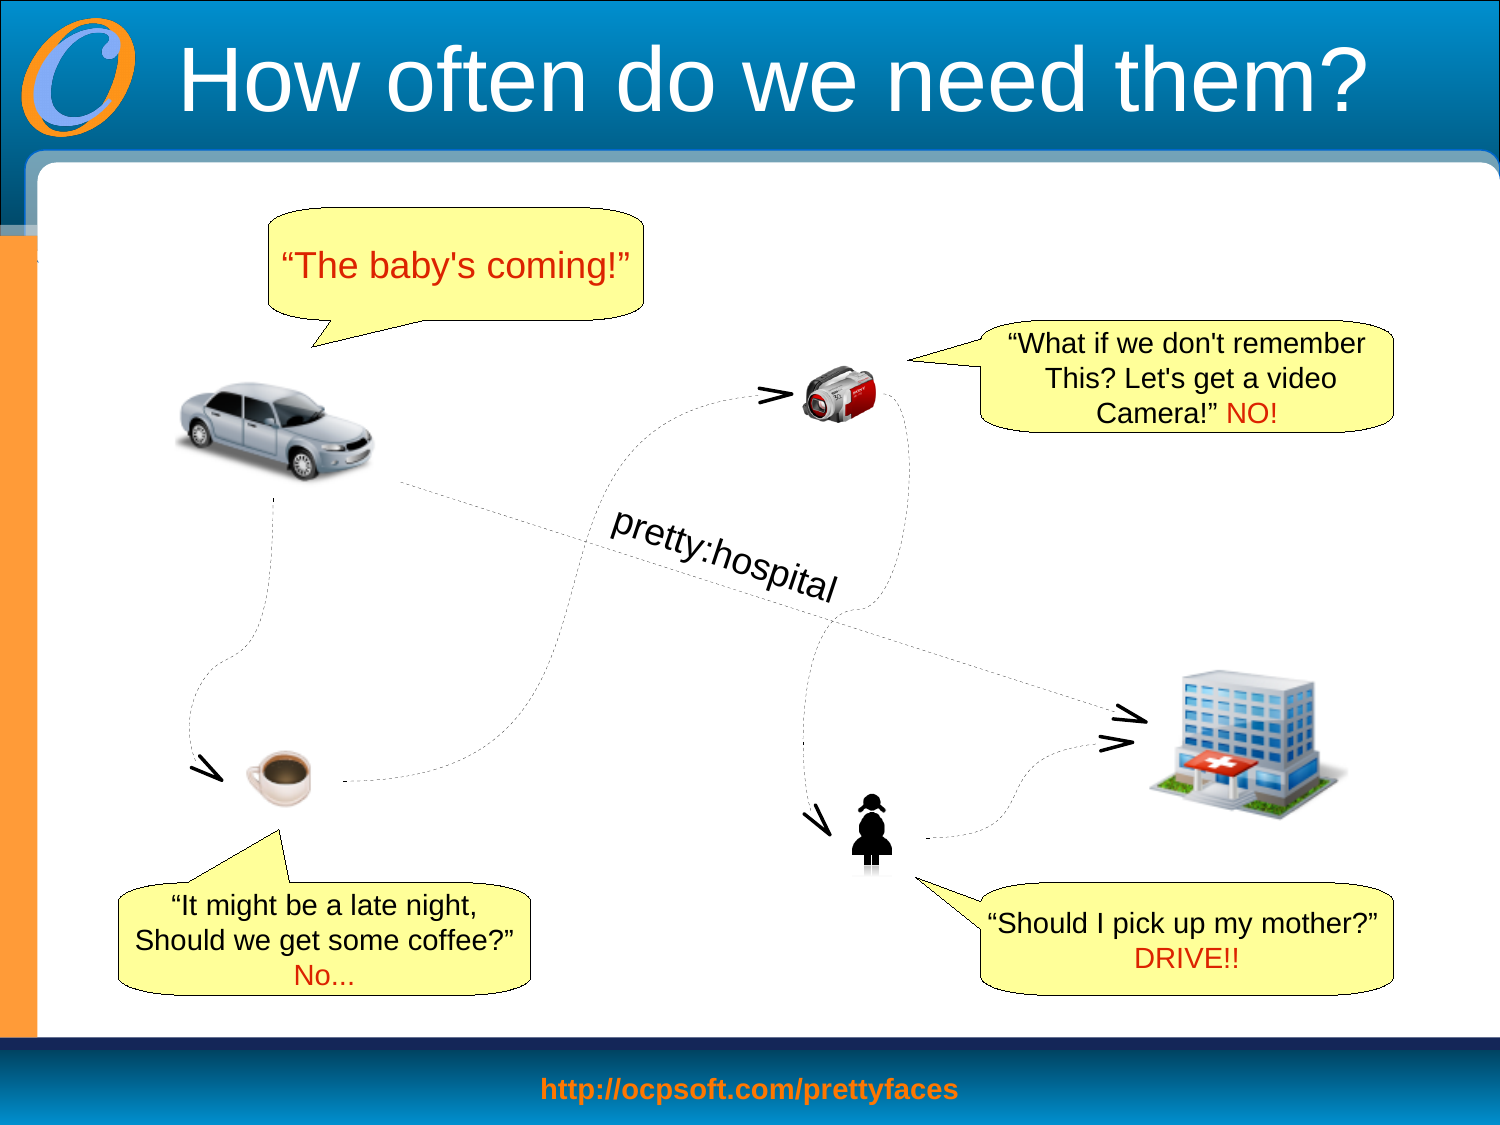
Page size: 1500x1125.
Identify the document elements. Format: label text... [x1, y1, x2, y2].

picture [793, 357, 884, 431]
text_box “It might be a late night, Should we get some coffee?” No... [118, 829, 531, 996]
picture [155, 357, 391, 499]
title How often do we need them? [162, 11, 1463, 138]
picture [830, 789, 911, 883]
text_box “The baby's coming!” [268, 207, 644, 348]
text_box “Should I pick up my mother?” DRIVE!! [915, 877, 1394, 996]
picture [1134, 639, 1364, 846]
picture [22, 19, 135, 136]
text_box “What if we don't remember This? Let's get a video Camera!” NO! [907, 320, 1394, 433]
picture [223, 732, 344, 830]
text_box pretty:hospital [591, 483, 896, 635]
